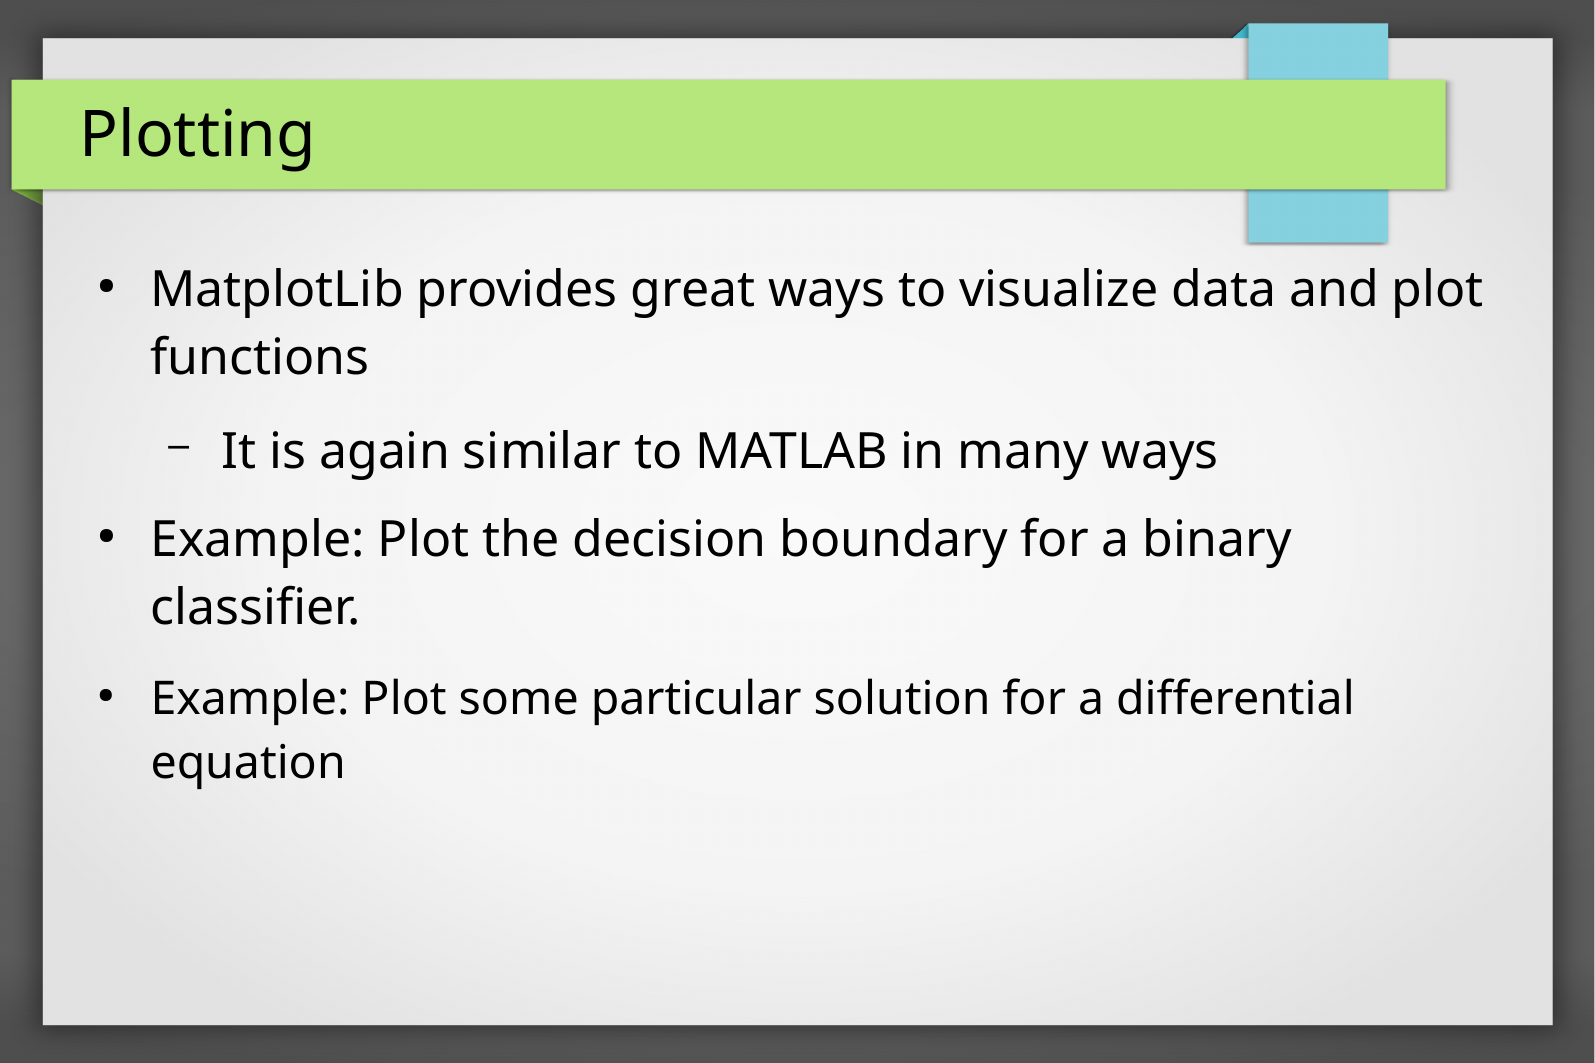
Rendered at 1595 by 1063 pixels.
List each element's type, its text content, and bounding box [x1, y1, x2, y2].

list MatplotLib provides great ways to visualize data and plot functions It is again similar to MATLAB in many ways Example: Plot the decision boundary for a binary classifier. Example: Plot some particular solution for a differential equation [79, 253, 1515, 991]
picture [0, 0, 1595, 1063]
title Plotting [79, 78, 1219, 185]
